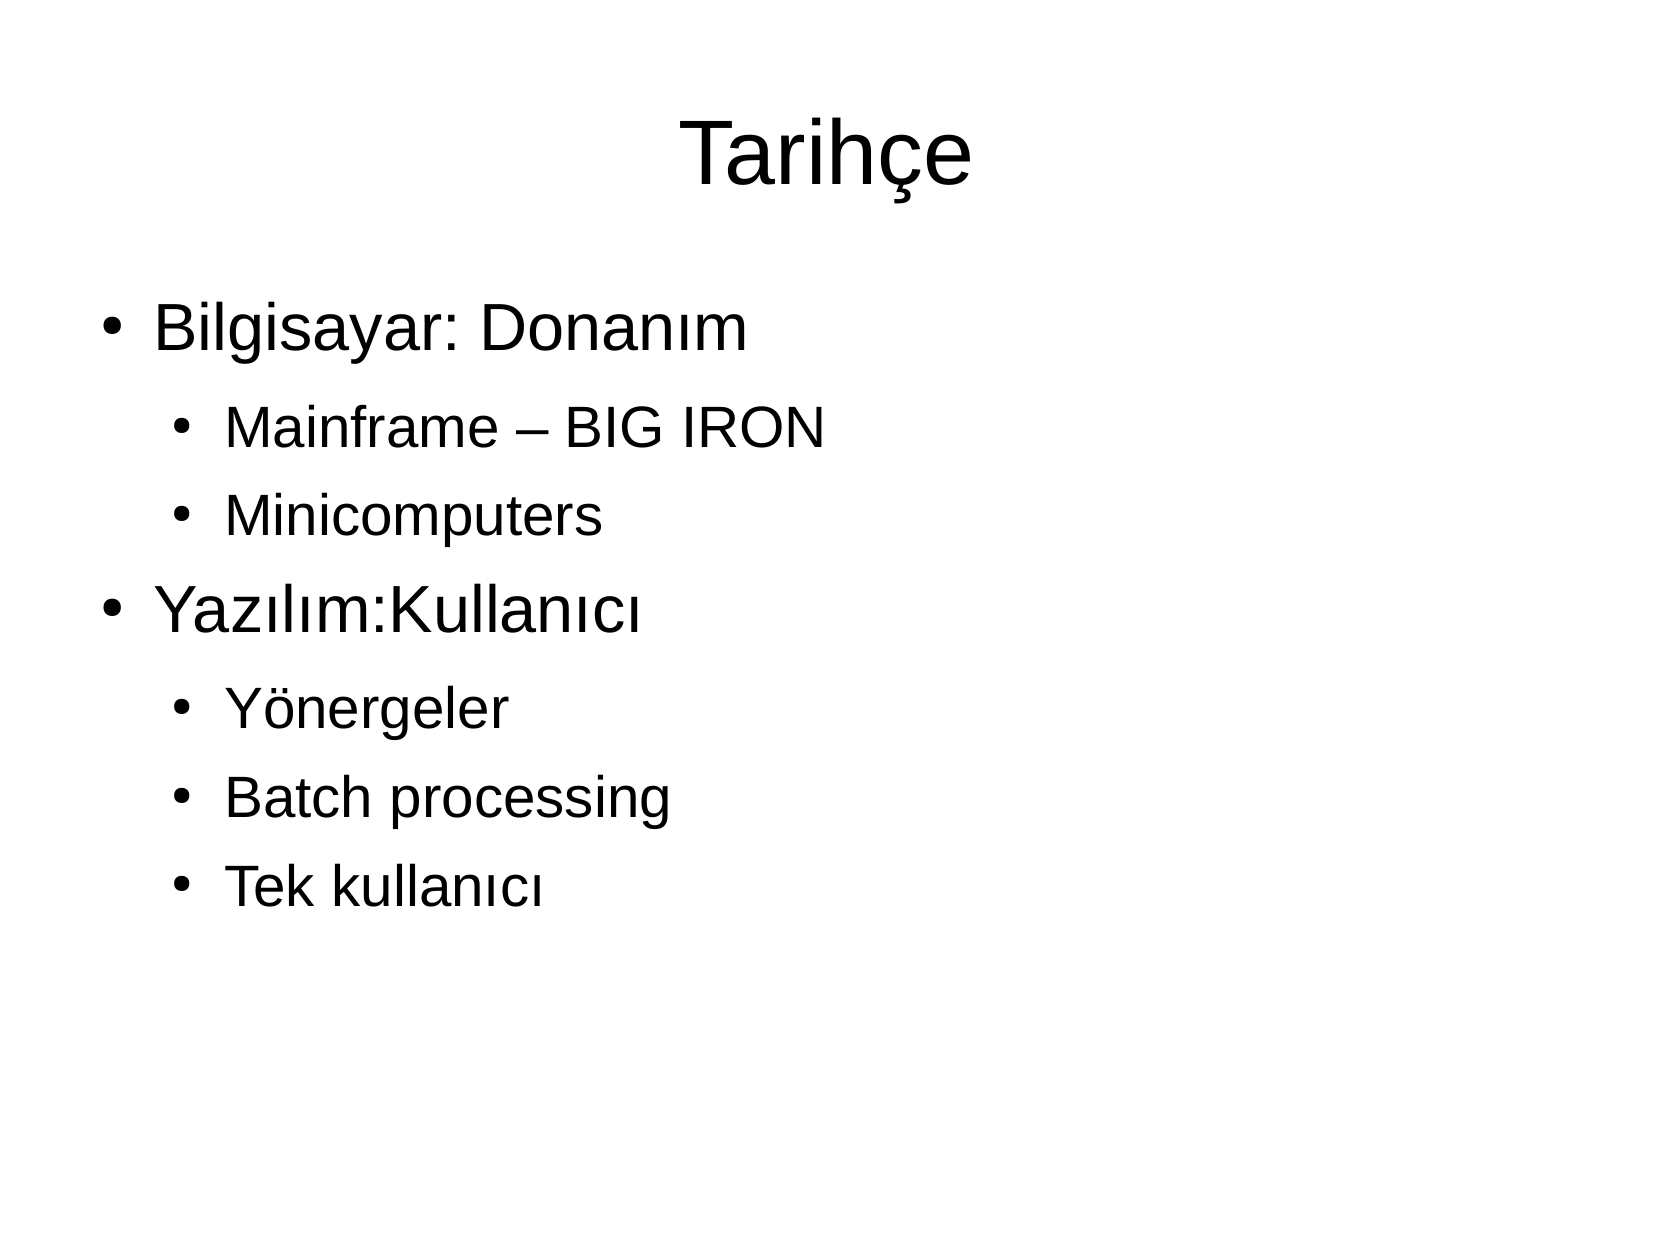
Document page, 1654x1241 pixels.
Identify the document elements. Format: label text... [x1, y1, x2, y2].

list Bilgisayar: Donanım Mainframe – BIG IRON Minicomputers Yazılım:Kullanıcı Yönergeler Batch processing Tek kullanıcı [82, 290, 1571, 1109]
title Tarihçe [82, 49, 1571, 257]
